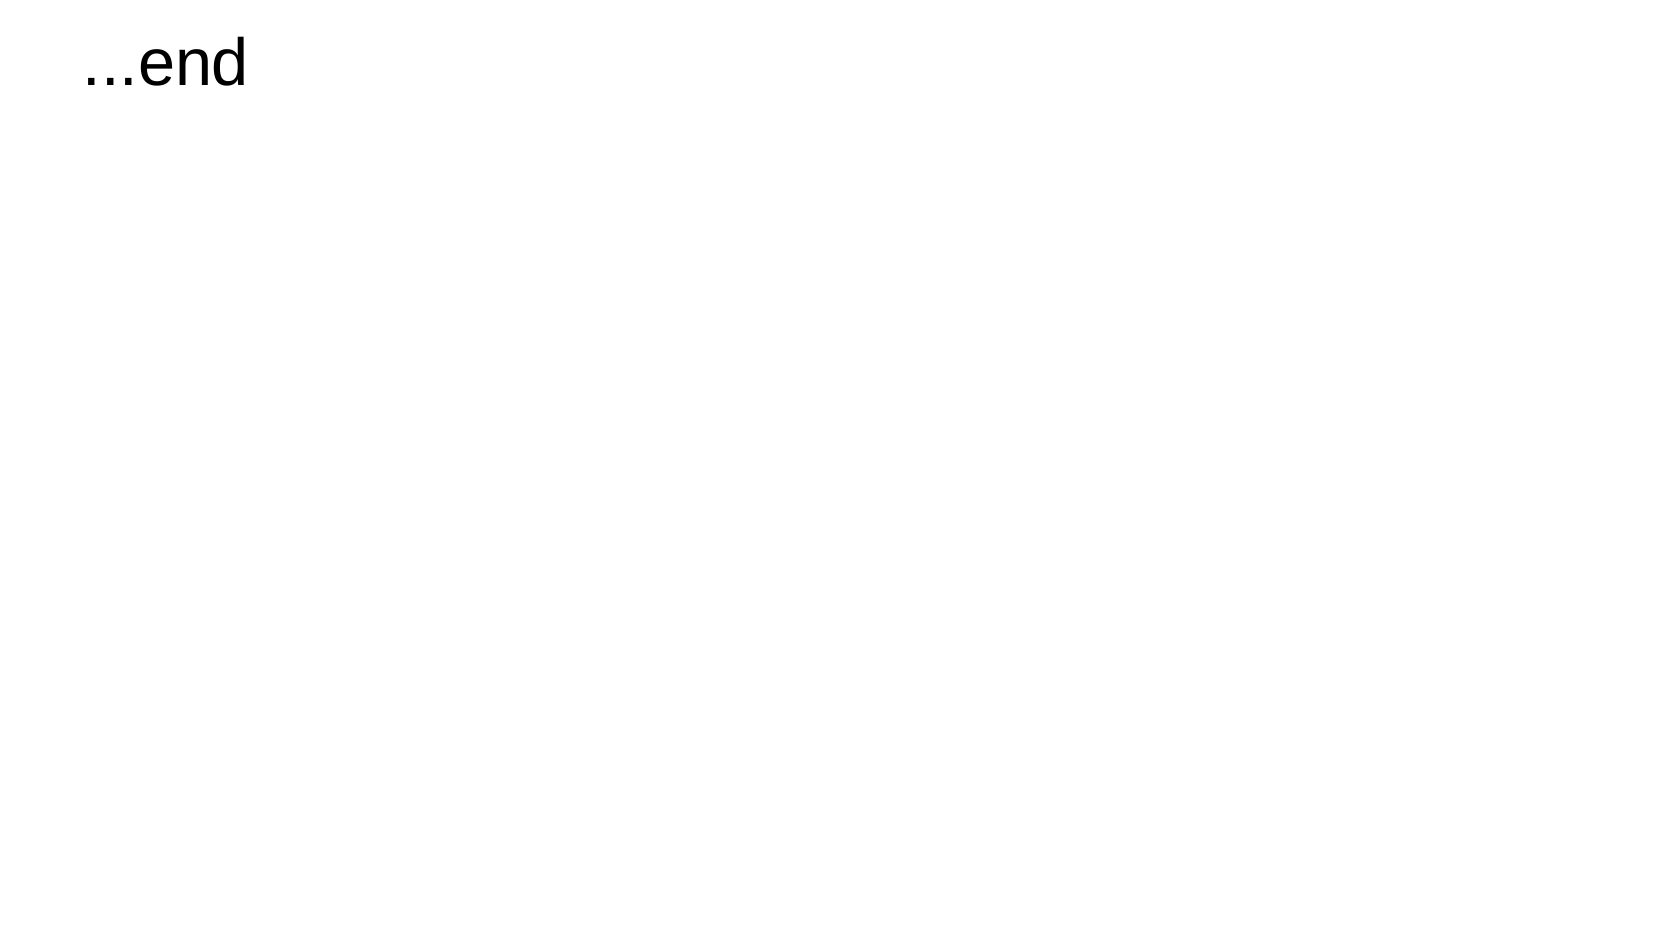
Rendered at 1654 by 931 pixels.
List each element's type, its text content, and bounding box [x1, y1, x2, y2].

title ...end [82, 24, 1571, 100]
